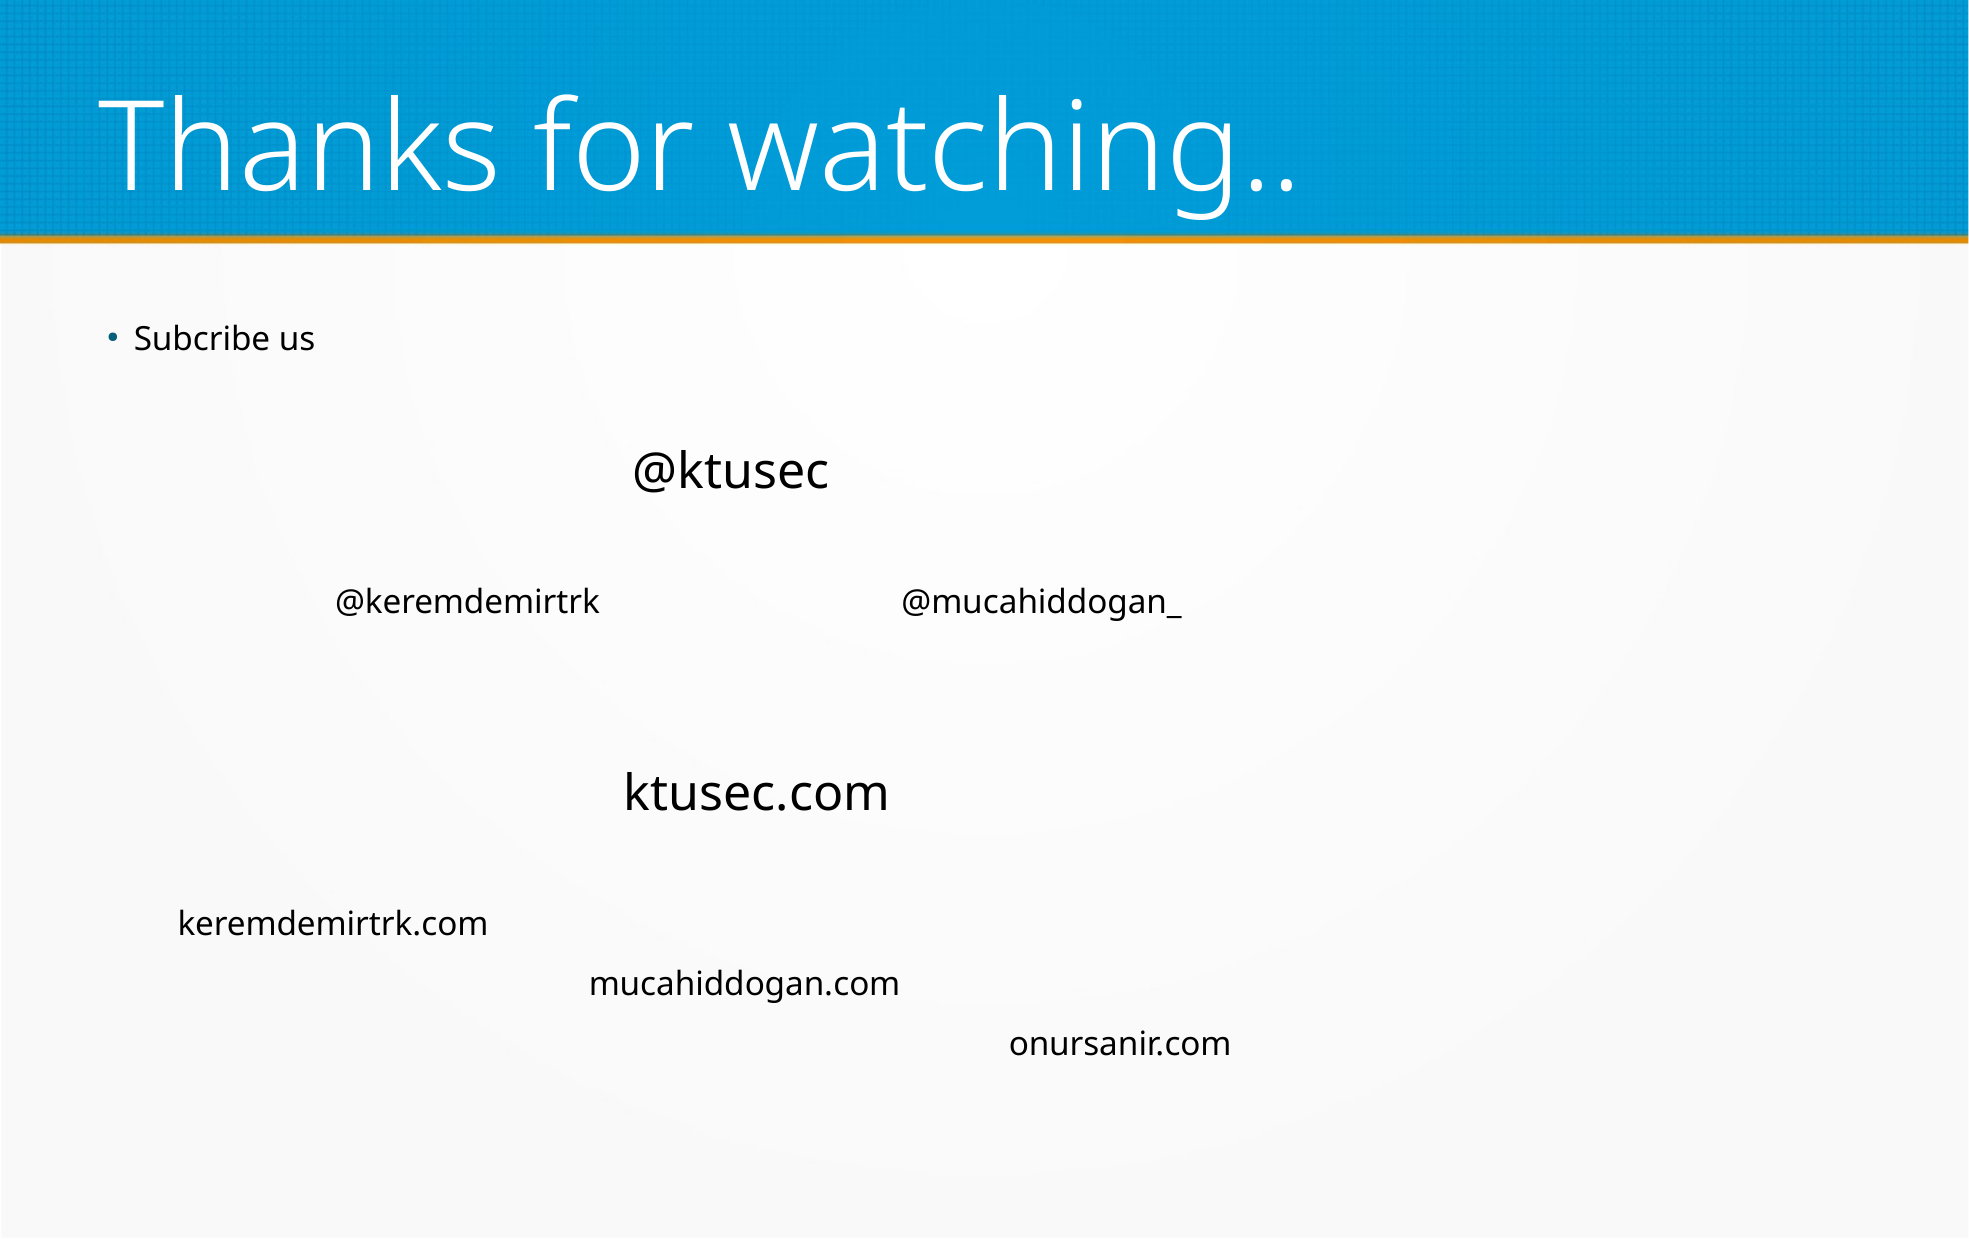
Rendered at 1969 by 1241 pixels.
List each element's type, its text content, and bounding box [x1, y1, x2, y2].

list Subcribe us @ktusec @keremdemirtrk @mucahiddogan_ ktusec.com keremdemirtrk.com mucahiddogan.com onursanir.com [98, 315, 1861, 1081]
title Thanks for watching.. [98, 19, 1870, 227]
picture [0, 233, 1969, 1241]
